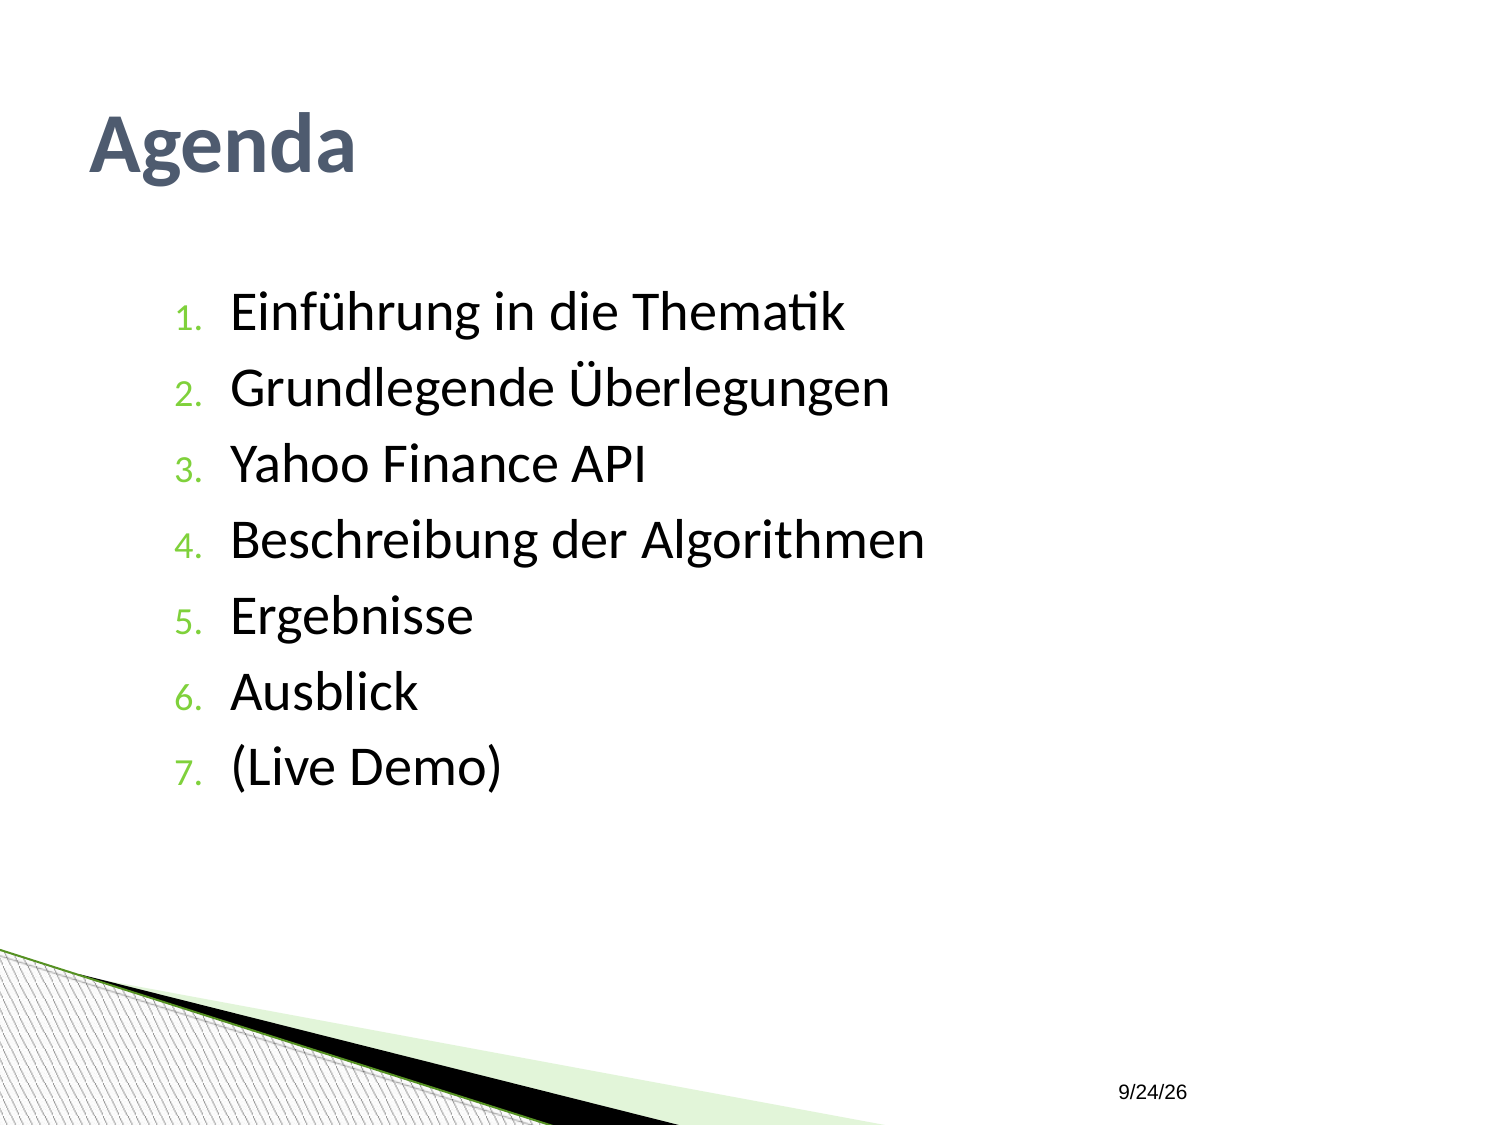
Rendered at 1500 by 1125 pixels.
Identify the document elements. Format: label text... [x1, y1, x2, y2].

slide_number 6/10/15 [1103, 1051, 1419, 1112]
picture [0, 952, 543, 1125]
list Einführung in die Thematik Grundlegende Überlegungen Yahoo Finance API Beschreibung der Algorithmen Ergebnisse Ausblick (Live Demo) [159, 267, 1424, 976]
title Agenda [75, 45, 1425, 233]
